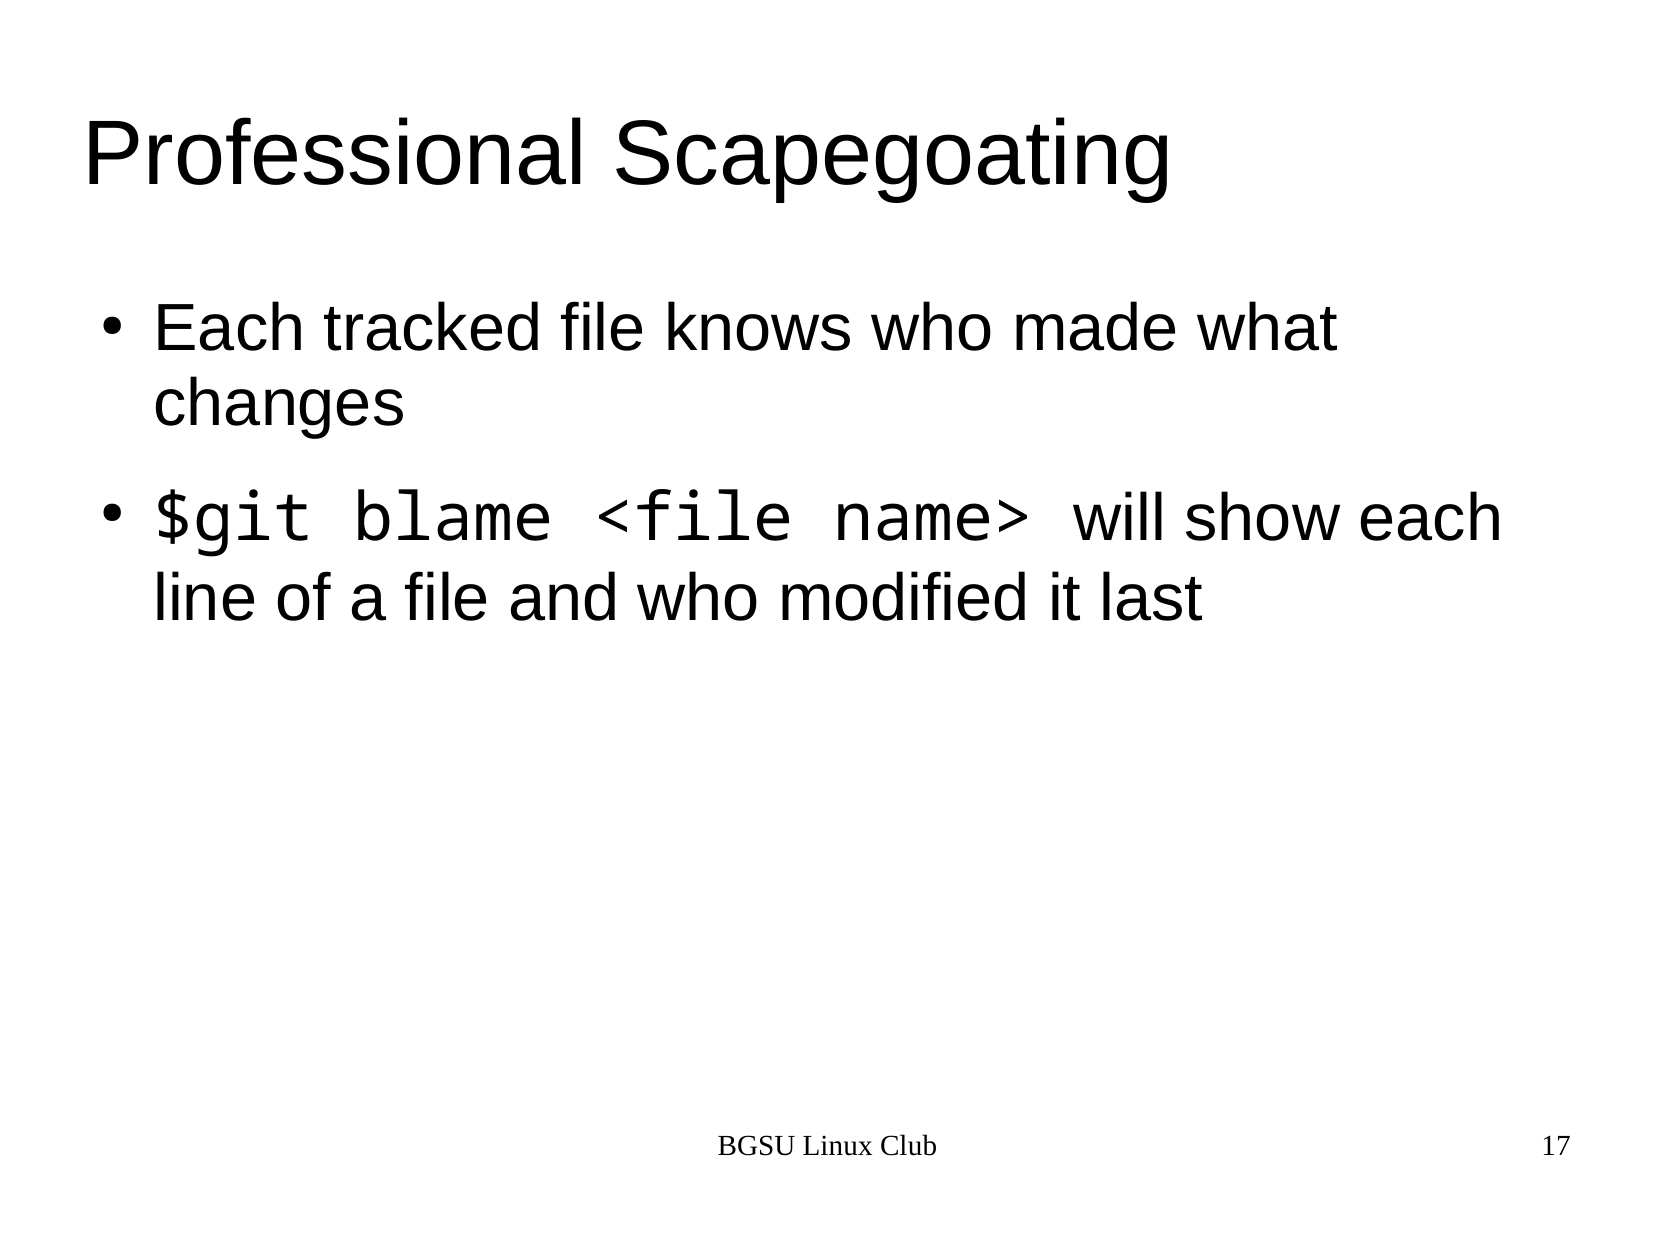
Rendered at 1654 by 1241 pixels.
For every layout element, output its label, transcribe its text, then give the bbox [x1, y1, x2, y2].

list Each tracked file knows who made what changes $git blame <file name> will show each line of a file and who modified it last [82, 290, 1571, 1010]
title Professional Scapegoating [82, 49, 1571, 257]
